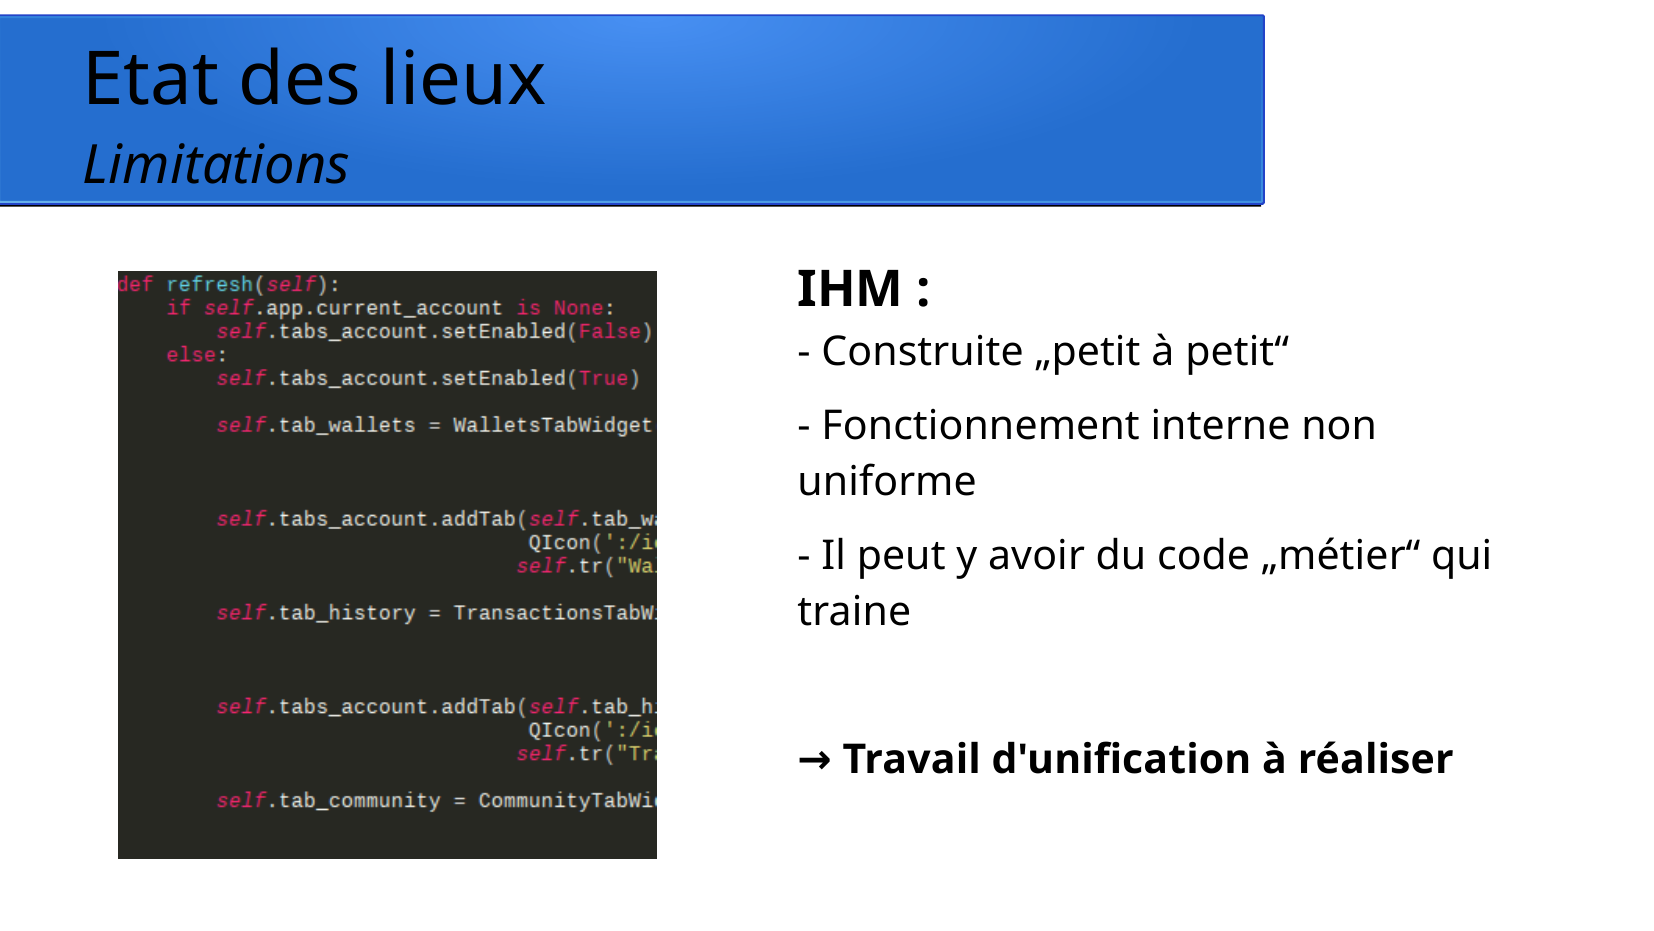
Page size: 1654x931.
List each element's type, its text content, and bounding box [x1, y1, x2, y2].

list IHM : - Construite „petit à petit“ - Fonctionnement interne non uniforme - Il peut y avoir du code „métier“ qui traine → Travail d'unification à réaliser [797, 251, 1524, 792]
title Etat des lieux Limitations [82, 28, 1235, 196]
picture [118, 271, 657, 860]
